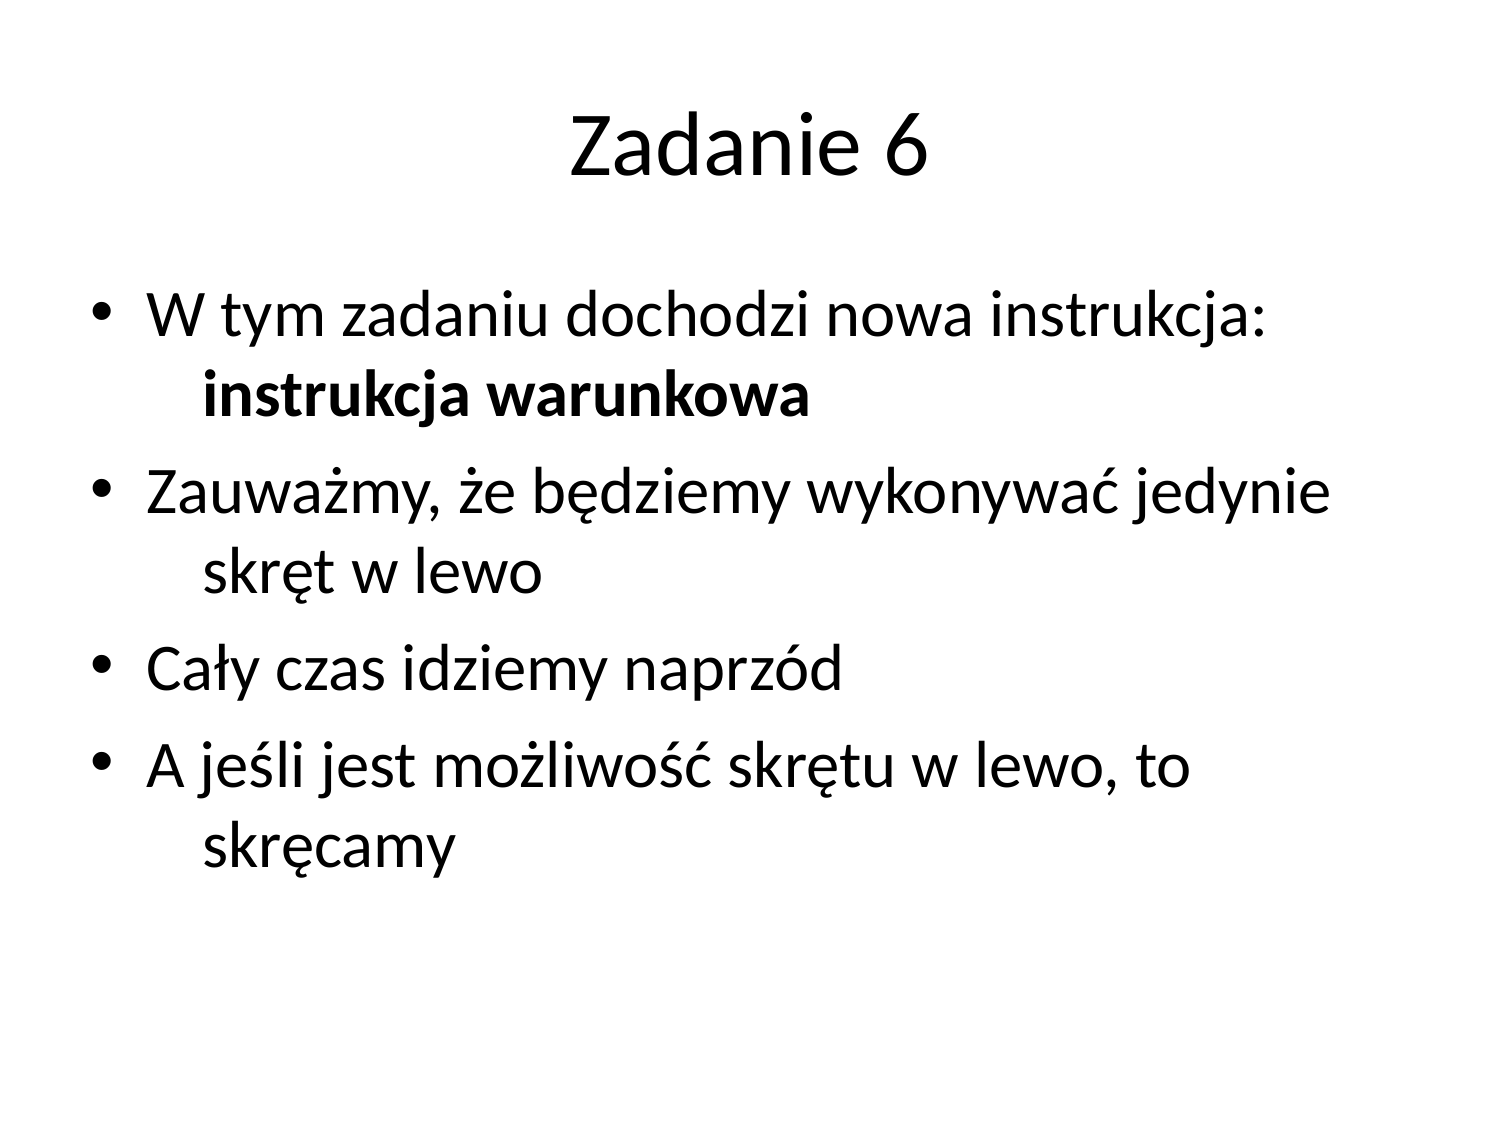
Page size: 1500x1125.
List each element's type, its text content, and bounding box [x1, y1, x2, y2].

list W tym zadaniu dochodzi nowa instrukcja: instrukcja warunkowa Zauważmy, że będziemy wykonywać jedynie skręt w lewo Cały czas idziemy naprzód A jeśli jest możliwość skrętu w lewo, to skręcamy [75, 262, 1426, 1005]
title Zadanie 6 [75, 45, 1426, 233]
